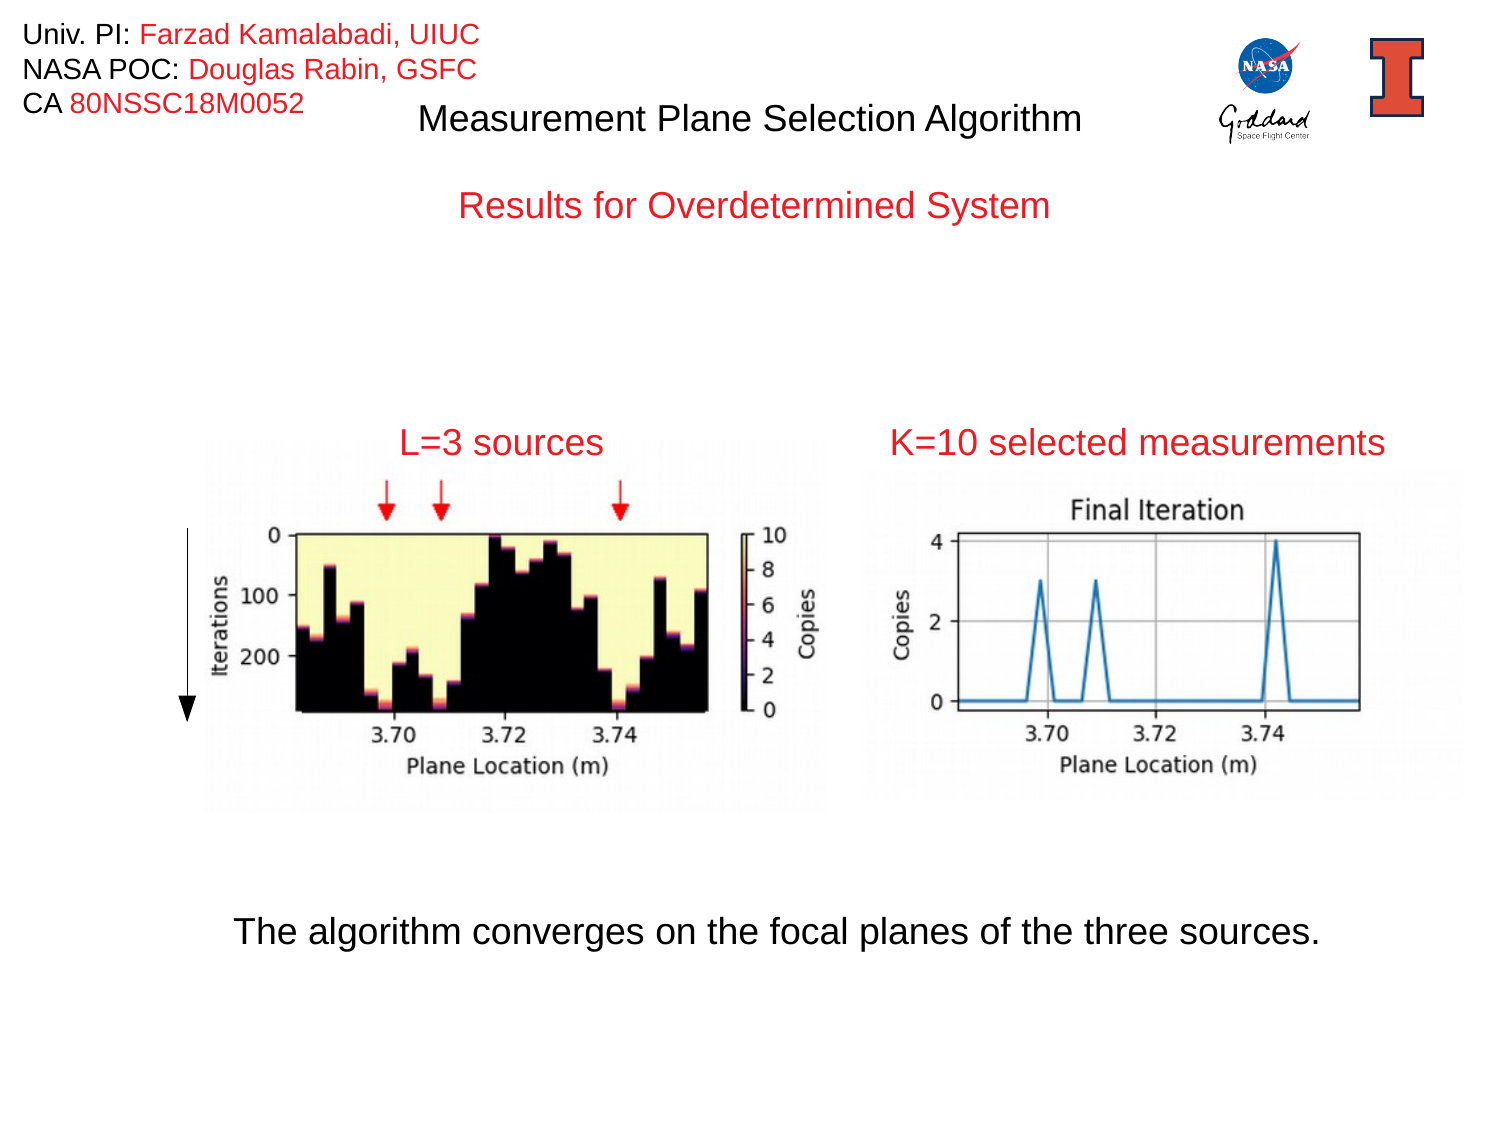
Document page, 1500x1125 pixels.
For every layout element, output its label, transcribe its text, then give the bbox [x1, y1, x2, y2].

text_box Measurement Plane Selection Algorithm [45, 90, 1456, 147]
text_box Univ. PI: Farzad Kamalabadi, UIUC NASA POC: Douglas Rabin, GSFC CA 80NSSC18M0052 [7, 7, 612, 135]
picture [1370, 38, 1424, 90]
picture [204, 440, 827, 813]
text_box The algorithm converges on the focal planes of the three sources. [218, 903, 1337, 961]
picture [1219, 38, 1310, 90]
text_box L=3 sources [384, 414, 647, 471]
text_box Results for Overdetermined System [443, 177, 1067, 234]
picture [862, 470, 1464, 801]
text_box K=10 selected measurements [874, 414, 1437, 597]
